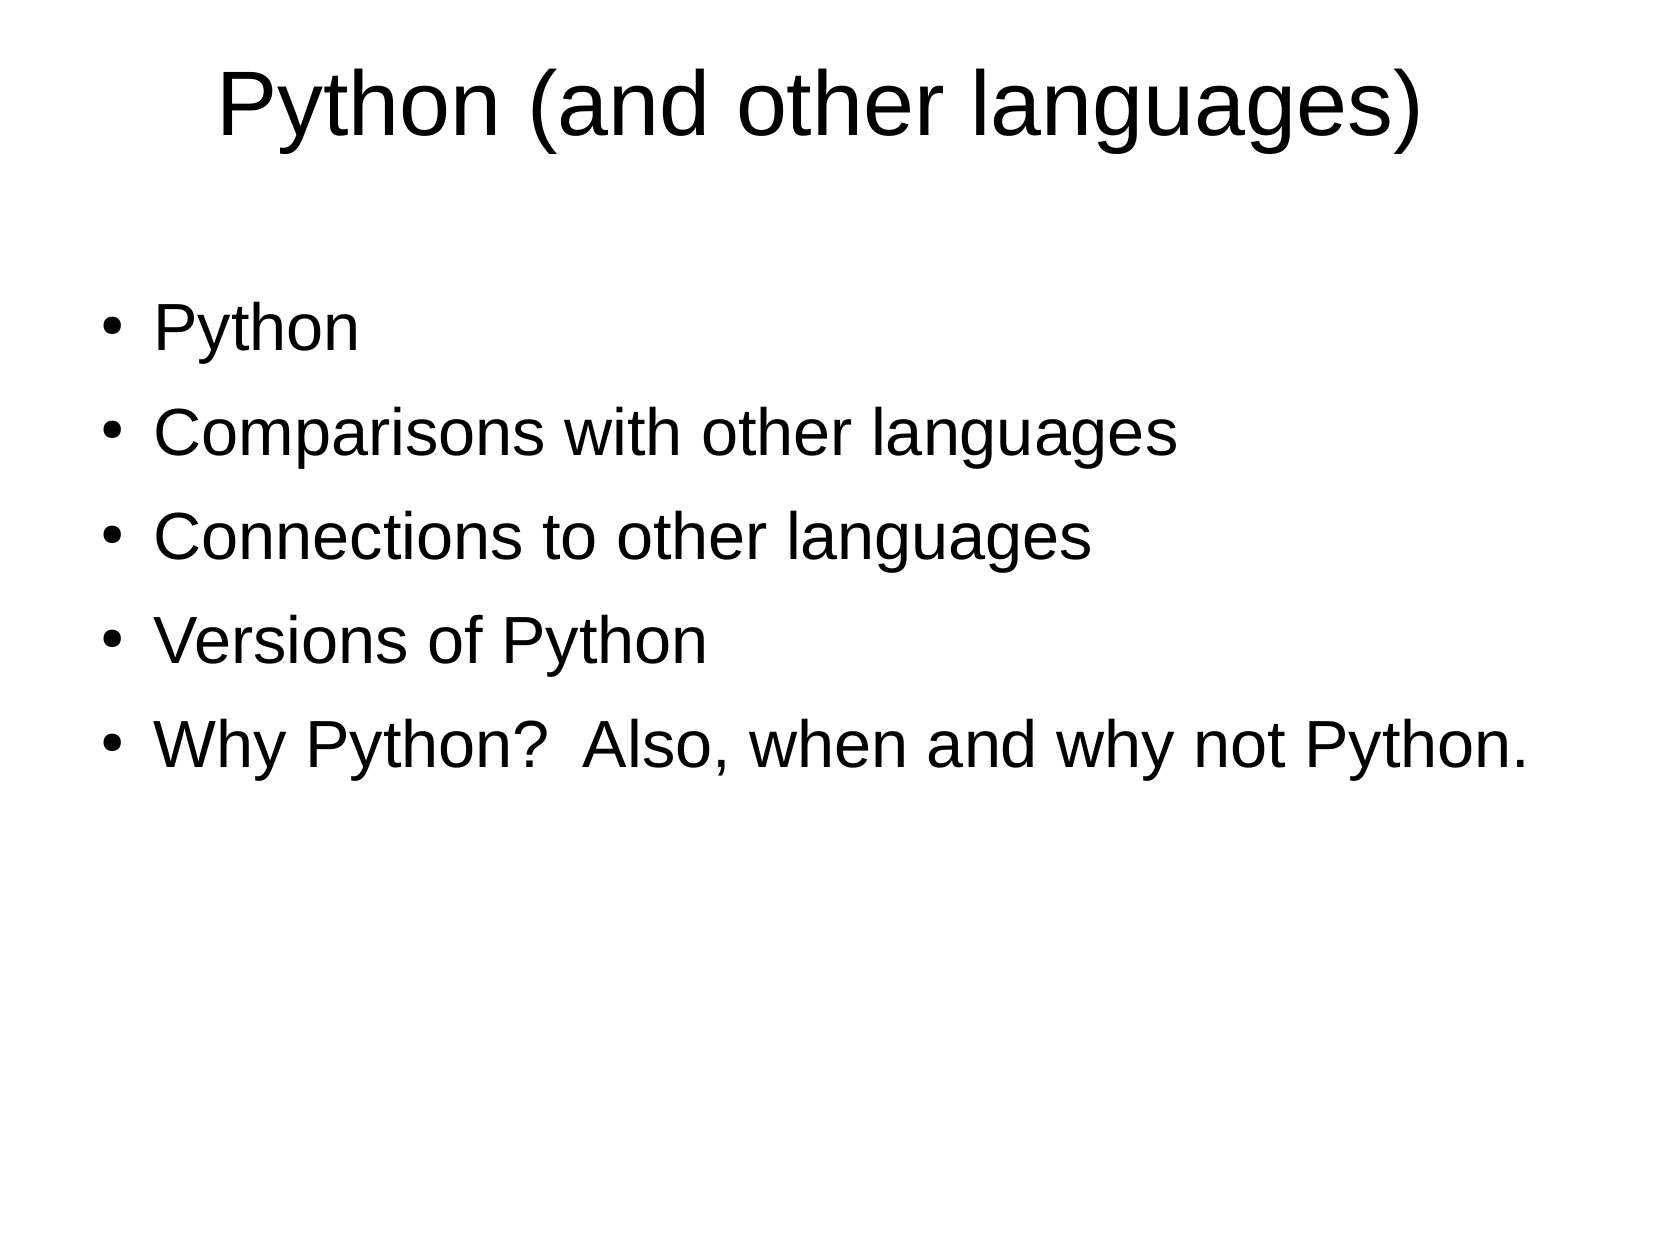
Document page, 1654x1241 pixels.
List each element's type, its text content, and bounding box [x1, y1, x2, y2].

title Python (and other languages) [76, 7, 1565, 200]
list Python Comparisons with other languages Connections to other languages Versions of Python Why Python? Also, when and why not Python. [82, 290, 1571, 1109]
